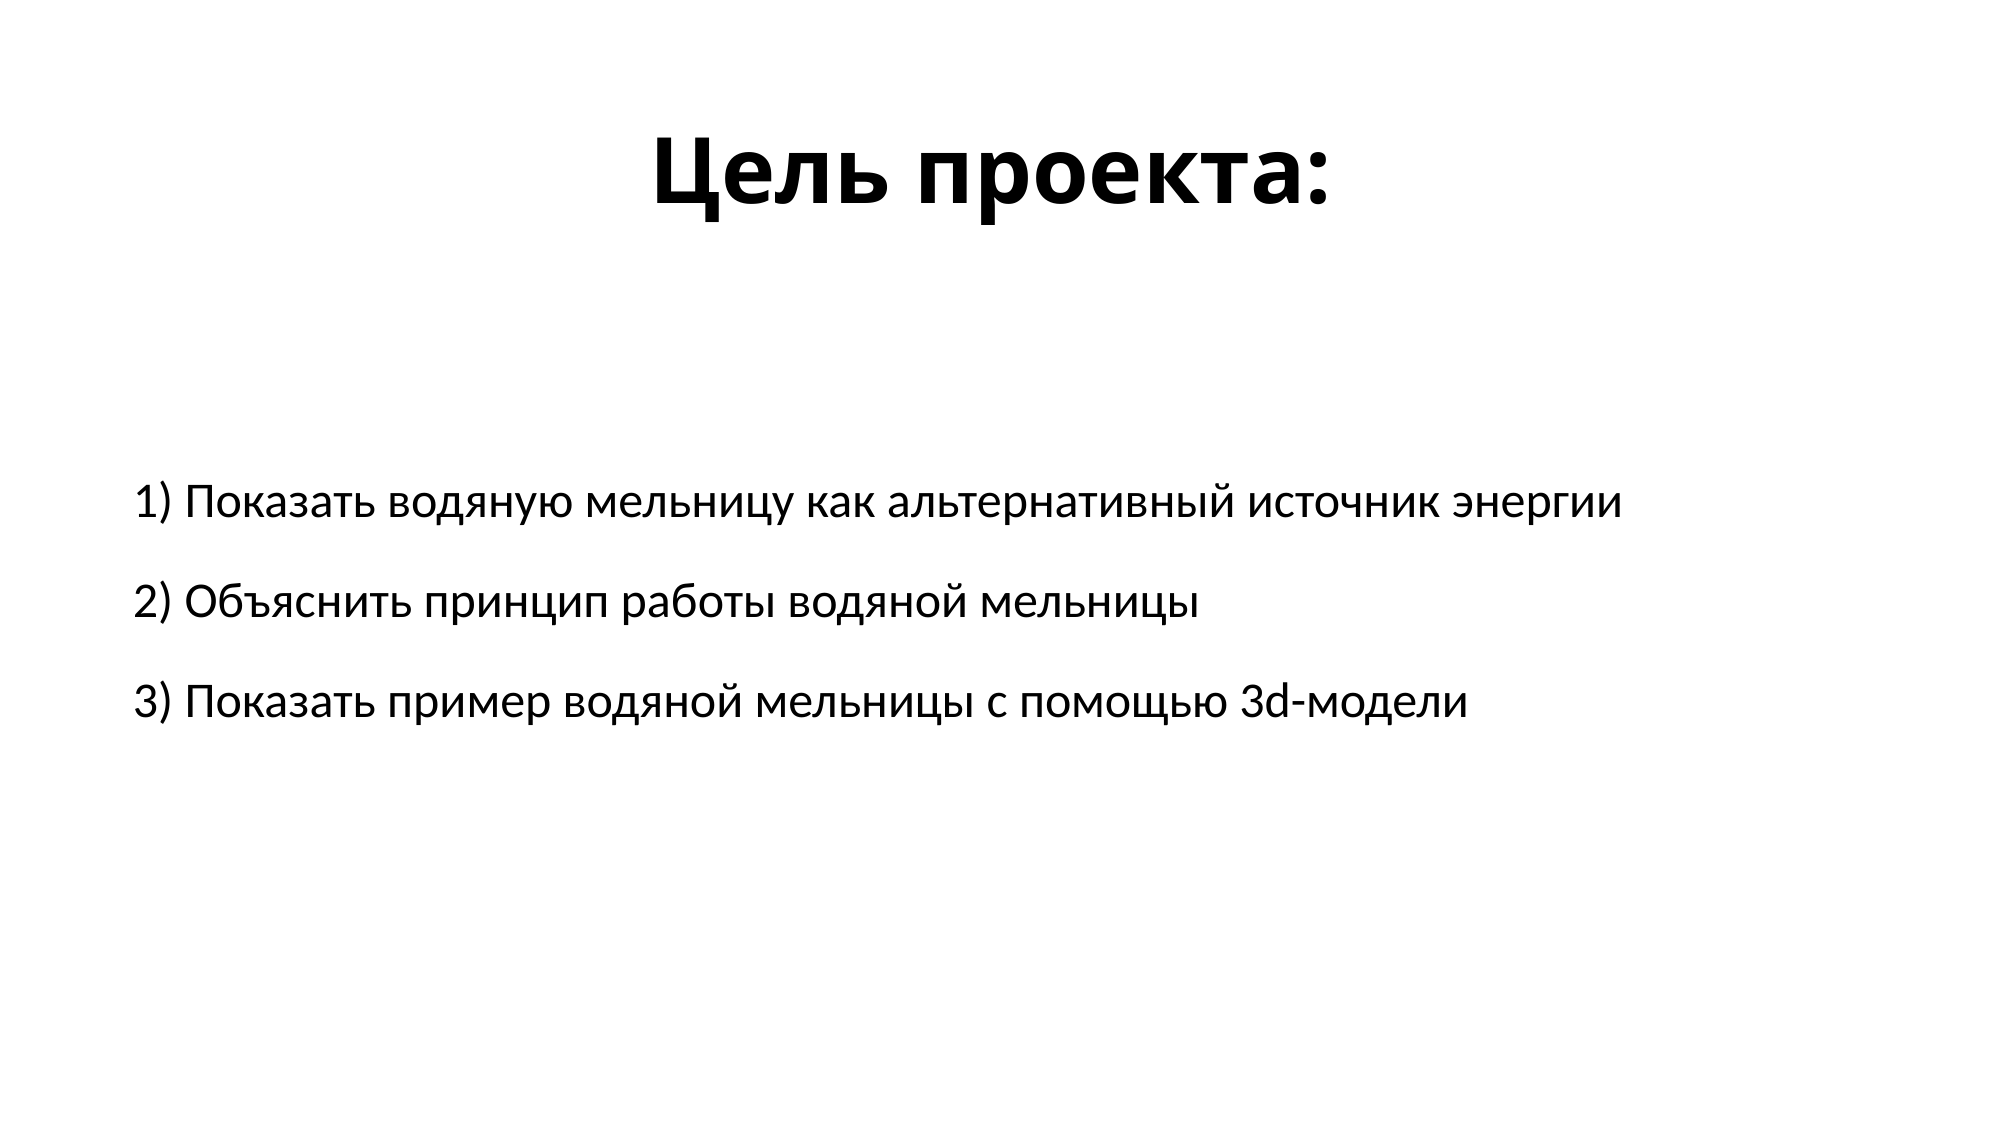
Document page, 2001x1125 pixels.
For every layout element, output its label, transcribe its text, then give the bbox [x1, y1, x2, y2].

title Цель проекта: [649, 59, 2000, 277]
text_box 1) Показать водяную мельницу как альтернативный источник энергии 2) Объяснить принцип работы водяной мельницы 3) Показать пример водяной мельницы с помощью 3d-модели [118, 472, 1890, 968]
